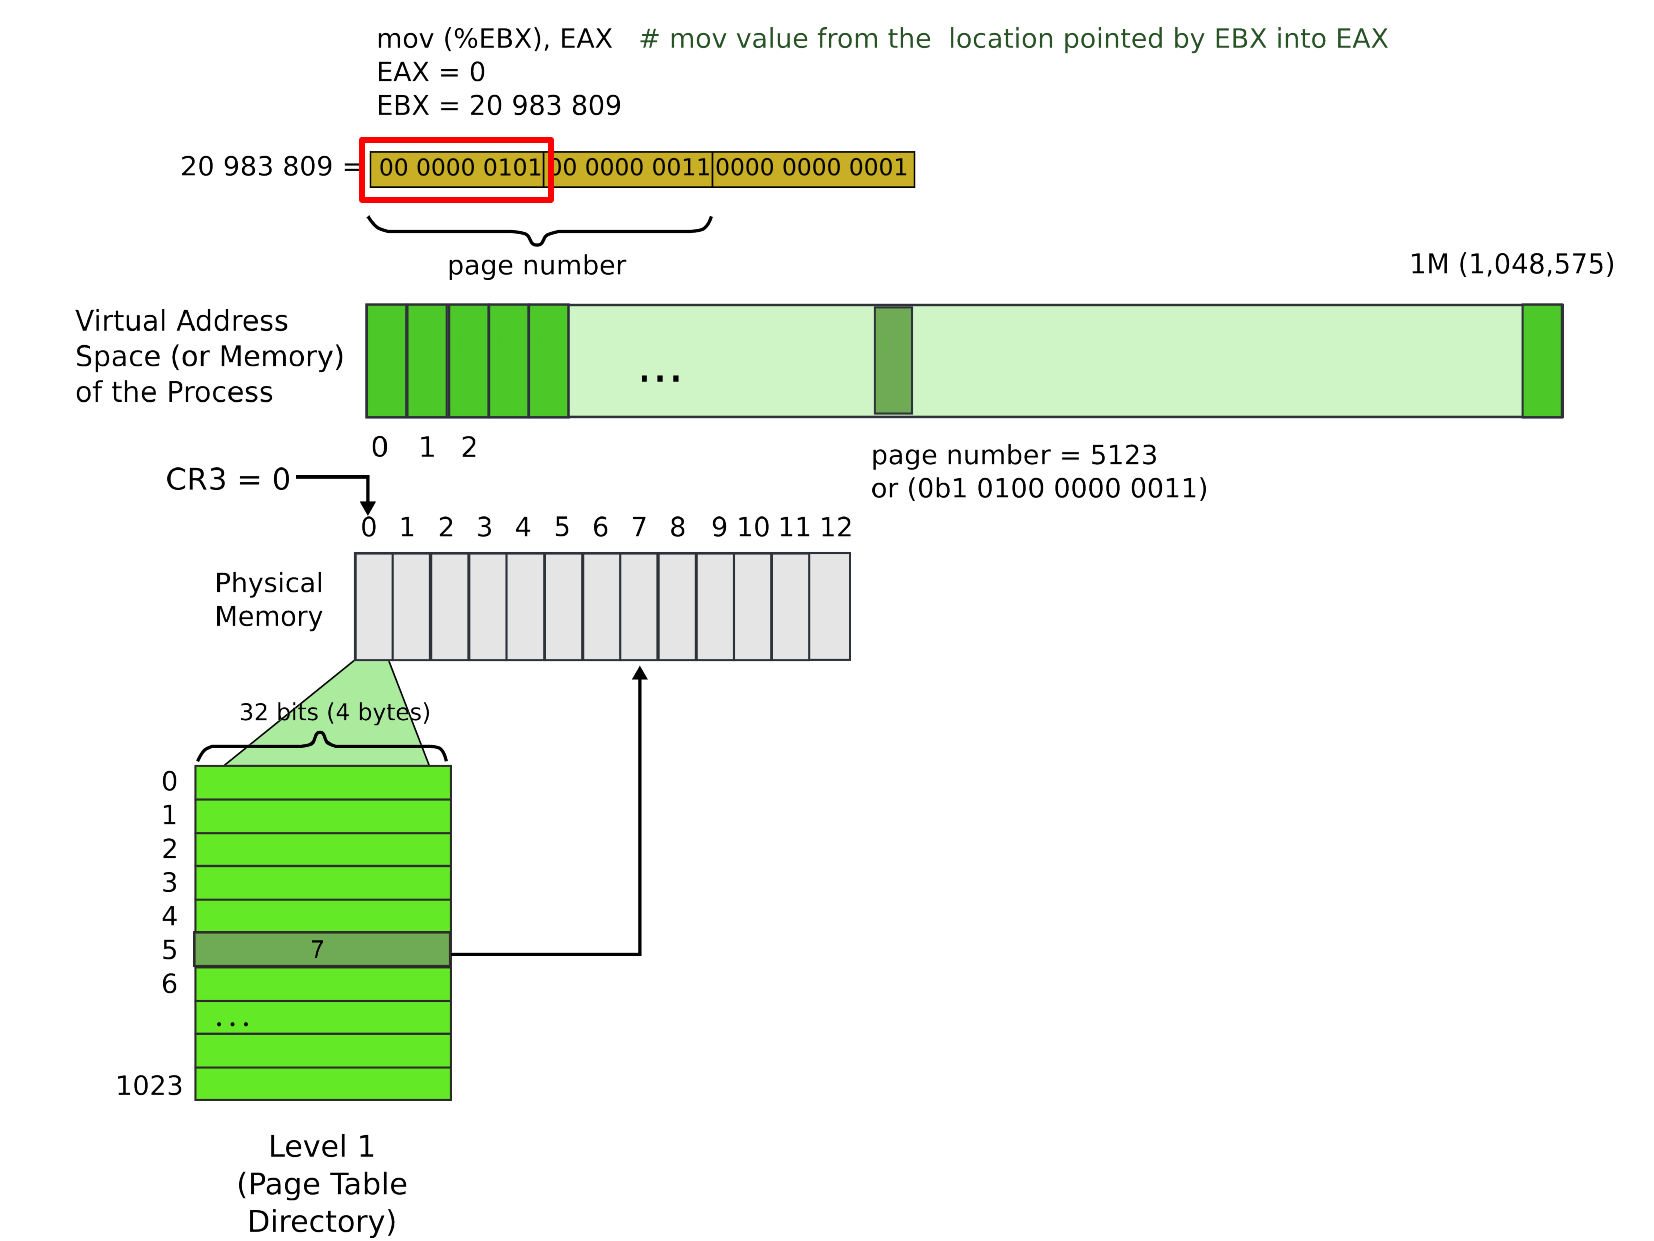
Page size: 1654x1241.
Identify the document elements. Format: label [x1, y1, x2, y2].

picture [75, 298, 1564, 501]
picture [167, 467, 289, 490]
picture [1412, 252, 1613, 277]
picture [182, 27, 1388, 188]
picture [366, 215, 713, 280]
picture [365, 143, 548, 188]
picture [118, 475, 851, 1238]
